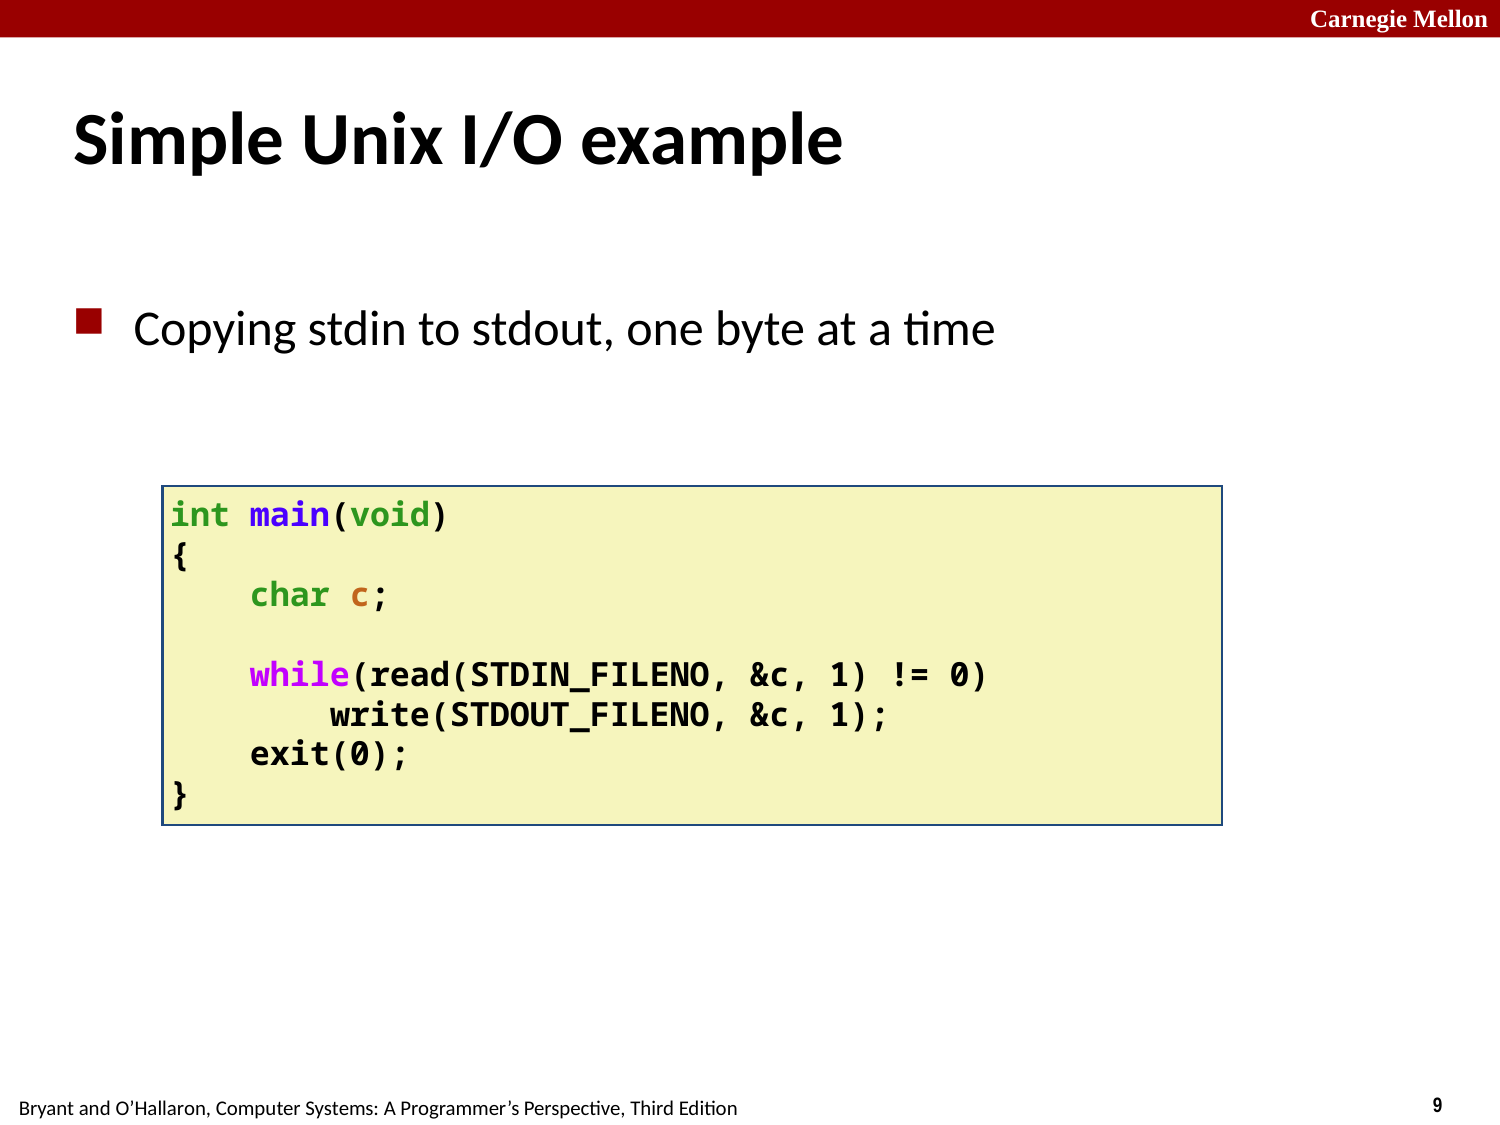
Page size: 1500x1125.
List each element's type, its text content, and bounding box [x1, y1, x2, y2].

text_box Copying stdin to stdout, one byte at a time [62, 287, 1475, 475]
text_box Simple Unix I/O example [58, 71, 1304, 197]
text_box int main(void) { char c; while(read(STDIN_FILENO, &c, 1) != 0) write(STDOUT_FILENO, &c, 1); exit(0); } [162, 485, 1223, 826]
